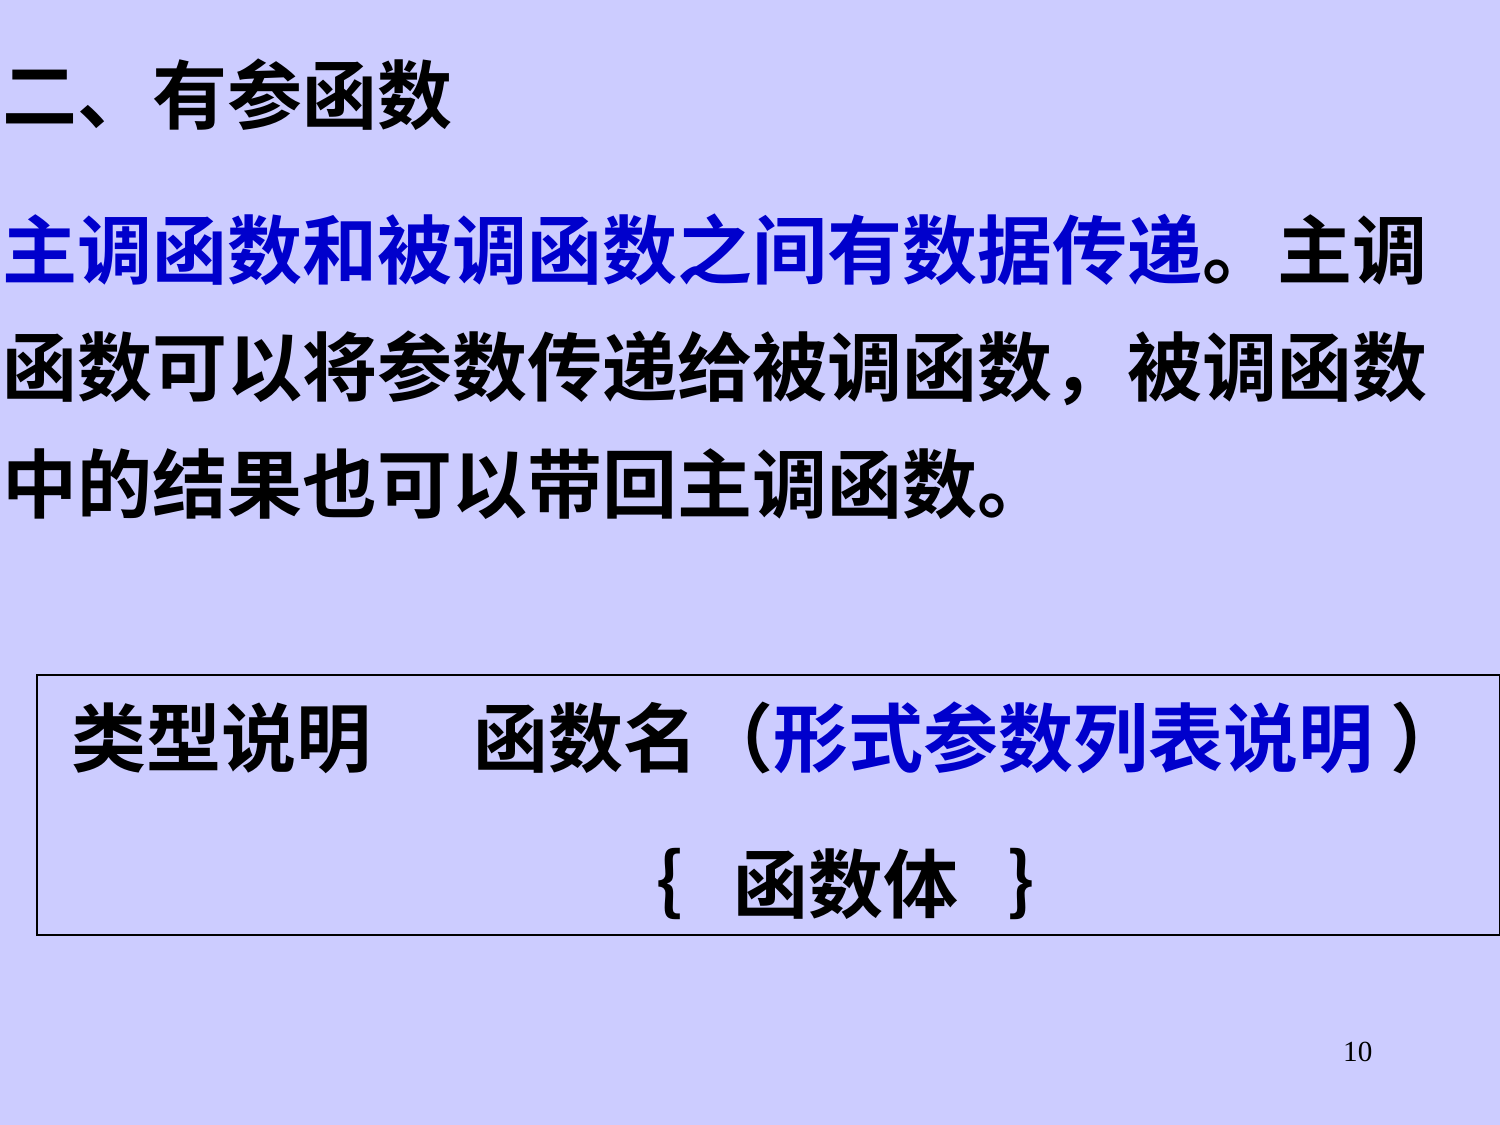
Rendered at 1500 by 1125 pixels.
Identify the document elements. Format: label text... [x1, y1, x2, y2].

text_box 类型说明 函数名（形式参数列表说明 ） ｛ 函数体 ｝ [37, 674, 1500, 936]
text_box 二、有参函数 [0, 37, 1500, 141]
text_box <编号> [1074, 1025, 1388, 1101]
text_box 主调函数和被调函数之间有数据传递。主调函数可以将参数传递给被调函数，被调函数中的结果也可以带回主调函数。 [0, 174, 1500, 530]
